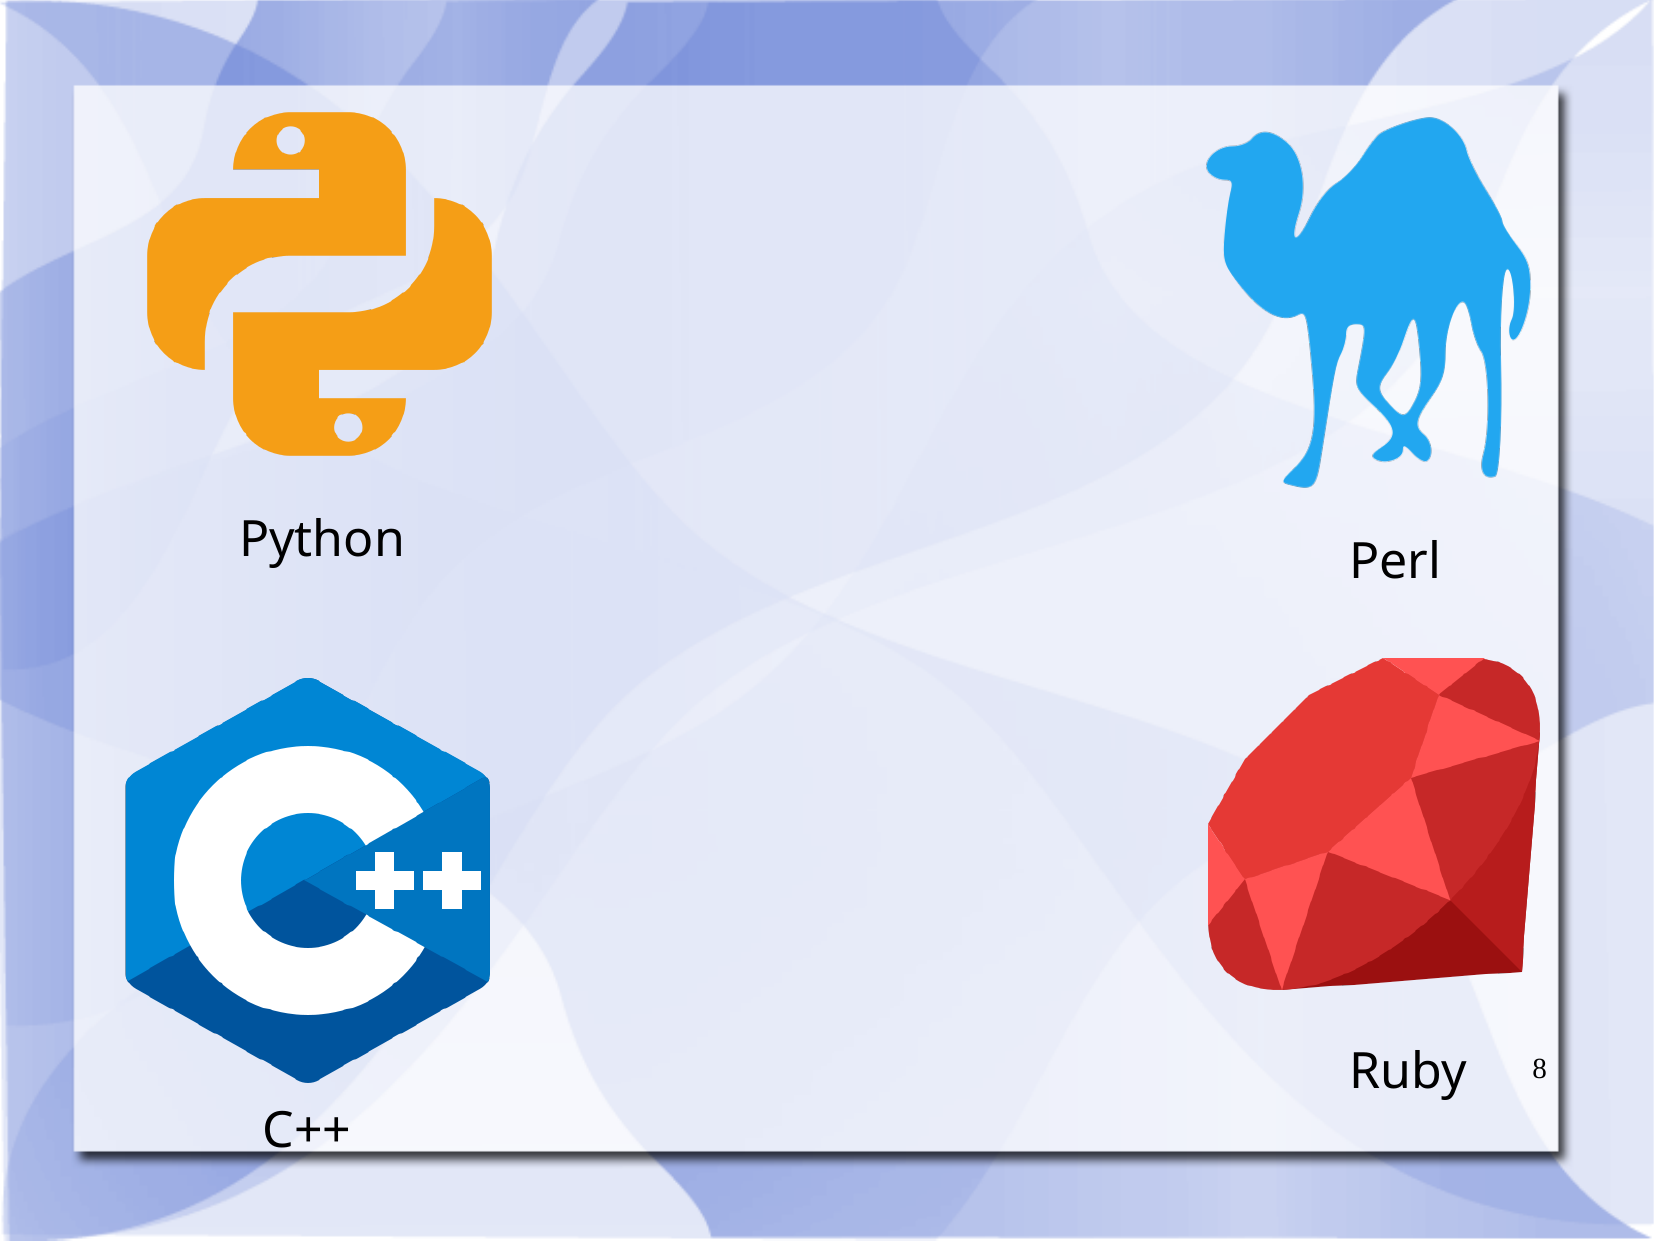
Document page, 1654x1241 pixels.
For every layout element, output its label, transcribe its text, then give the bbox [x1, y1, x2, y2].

text_box C++ [248, 1086, 615, 1184]
text_box Perl [1334, 517, 1595, 615]
picture [0, 0, 1654, 1241]
text_box Python [224, 496, 567, 593]
text_box Ruby [1334, 1027, 1548, 1125]
